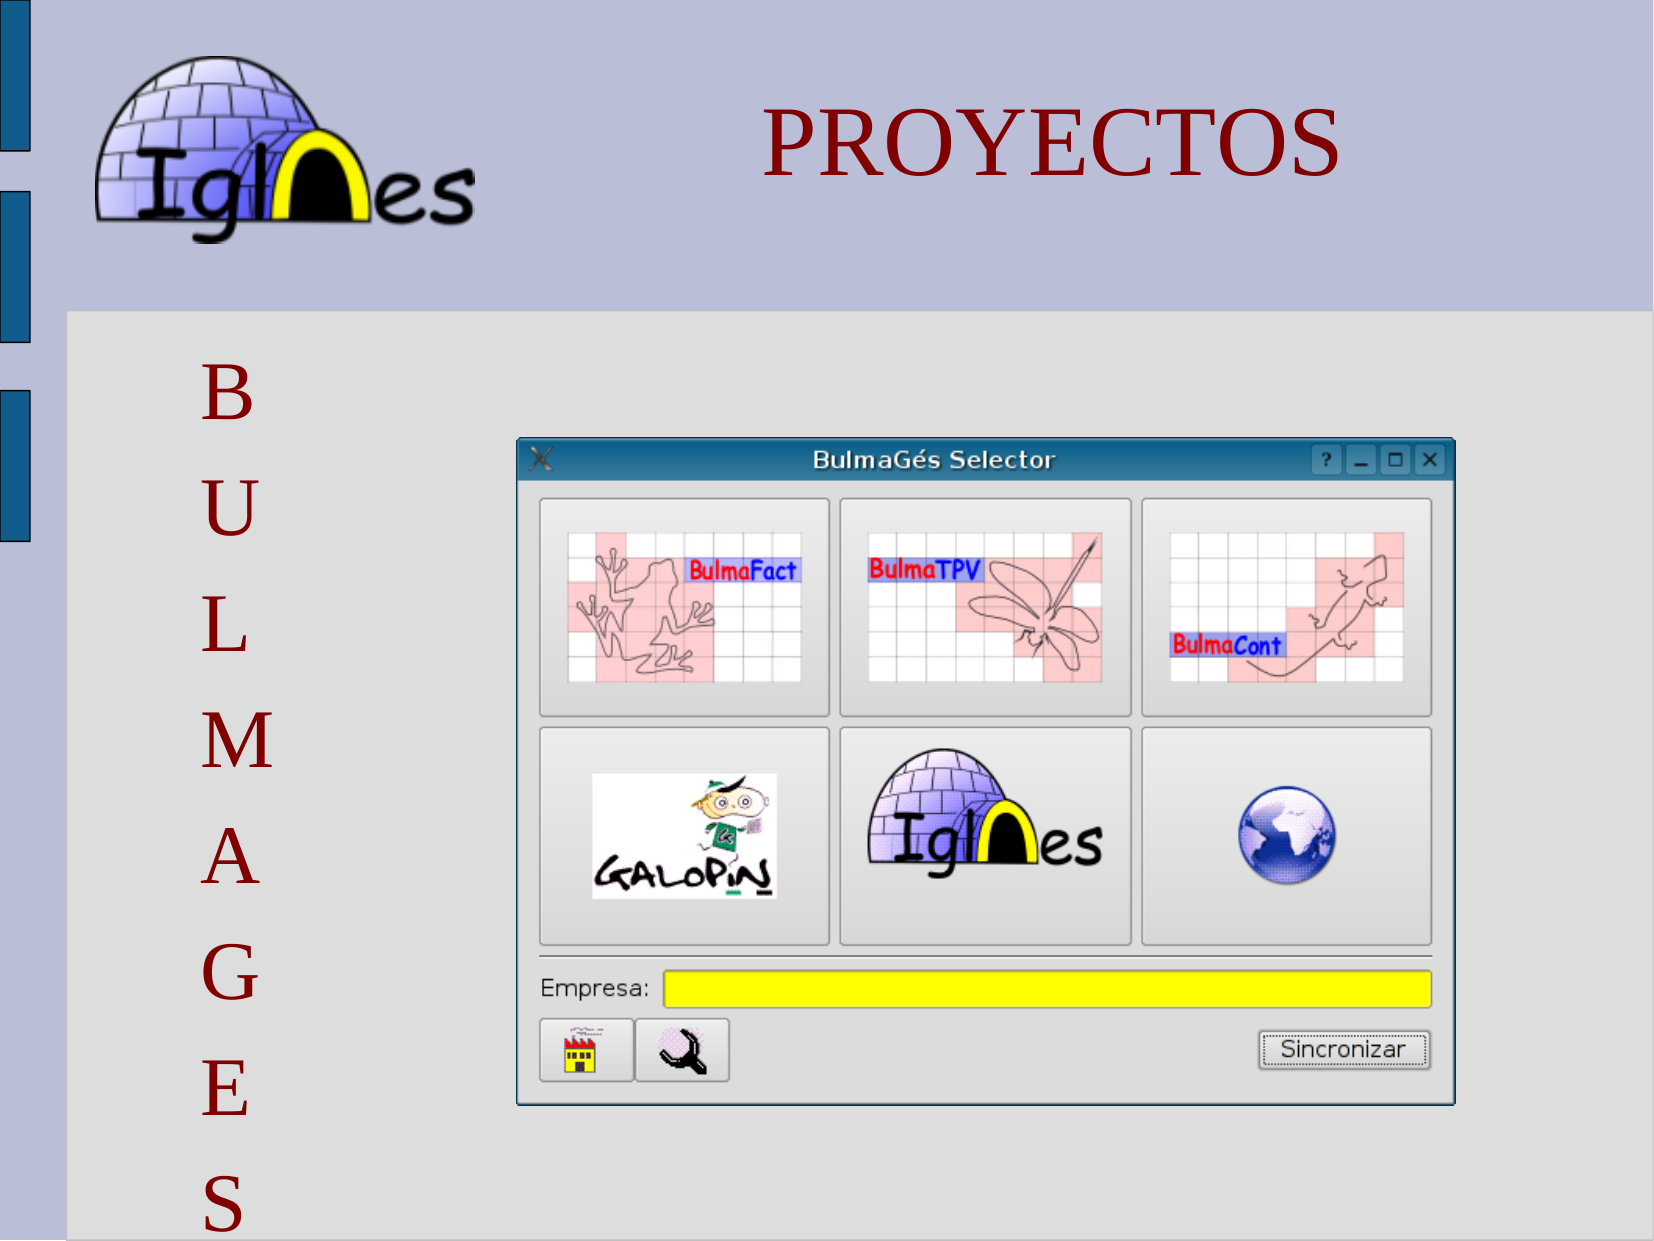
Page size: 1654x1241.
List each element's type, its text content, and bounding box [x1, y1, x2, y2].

picture [516, 437, 1456, 1106]
text_box PROYECTOS [567, 56, 1540, 196]
text_box BULMAGES [200, 320, 267, 1241]
picture [95, 56, 475, 245]
